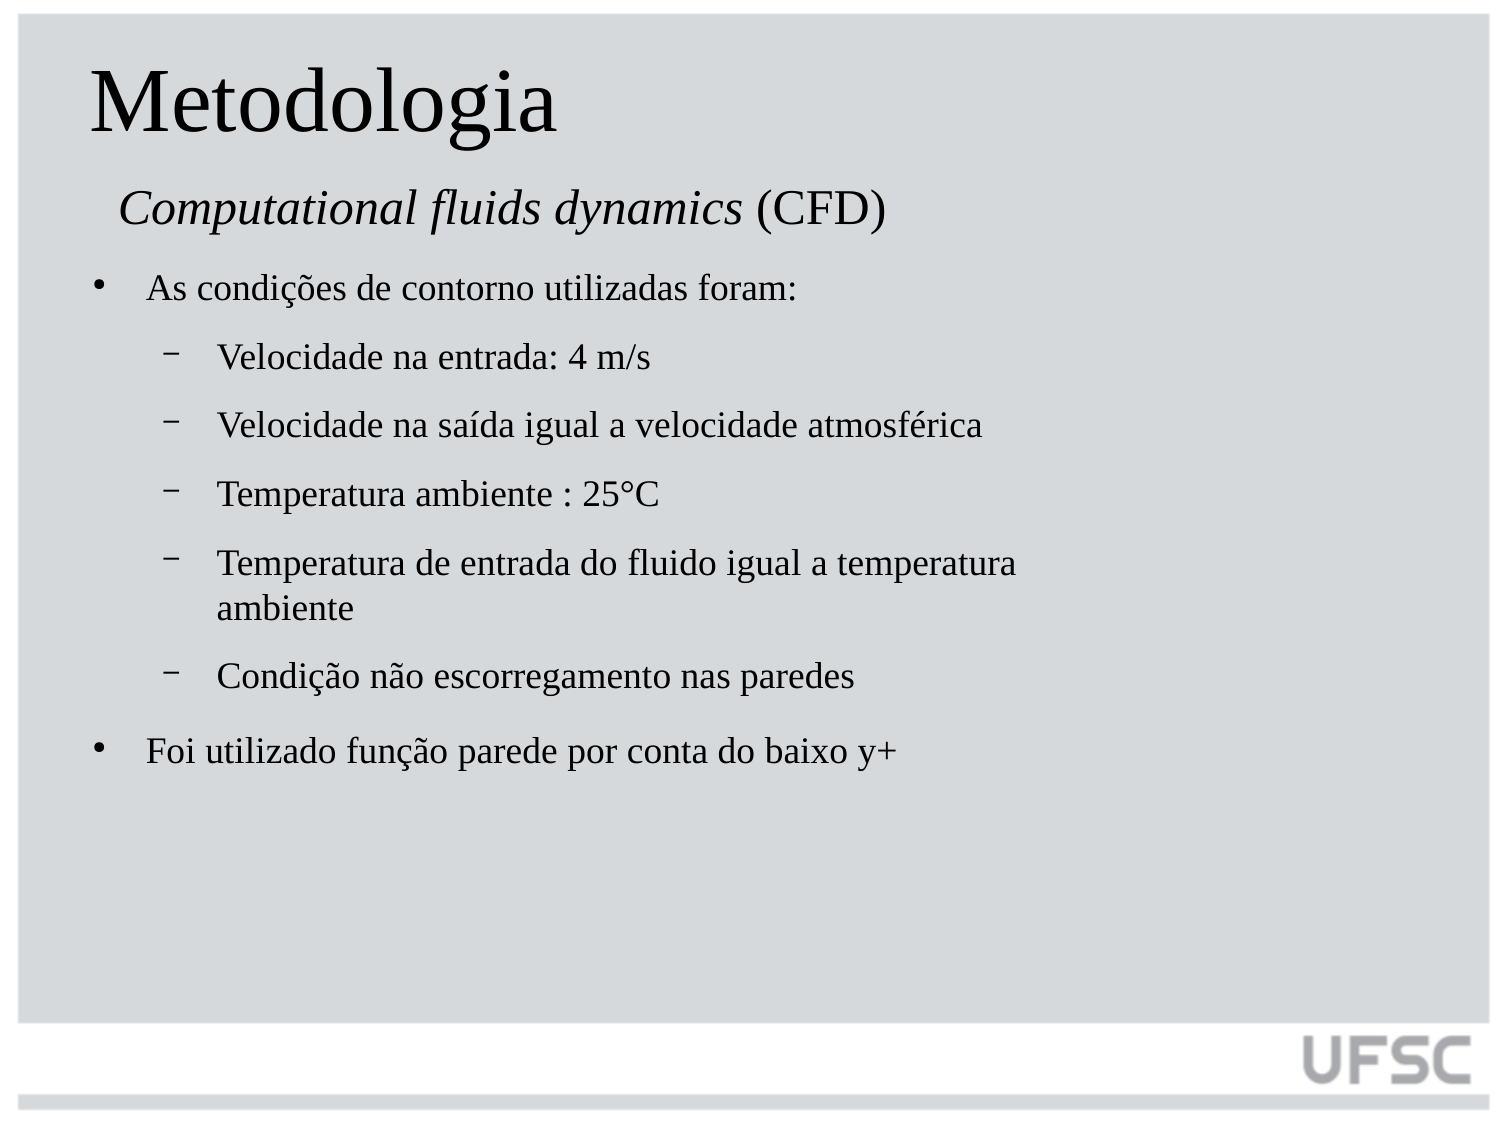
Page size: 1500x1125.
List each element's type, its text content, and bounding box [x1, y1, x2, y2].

chart [697, 535, 816, 595]
list As condições de contorno utilizadas foram: Velocidade na entrada: 4 m/s Velocidade na saída igual a velocidade atmosférica Temperatura ambiente : 25°C Temperatura de entrada do fluido igual a temperatura ambiente Condição não escorregamento nas paredes Foi utilizado função parede por conta do baixo y+ [75, 263, 1152, 916]
title Metodologia [75, 44, 1425, 233]
text_box Computational fluids dynamics (CFD) [103, 166, 1182, 238]
picture [0, 0, 1500, 1125]
